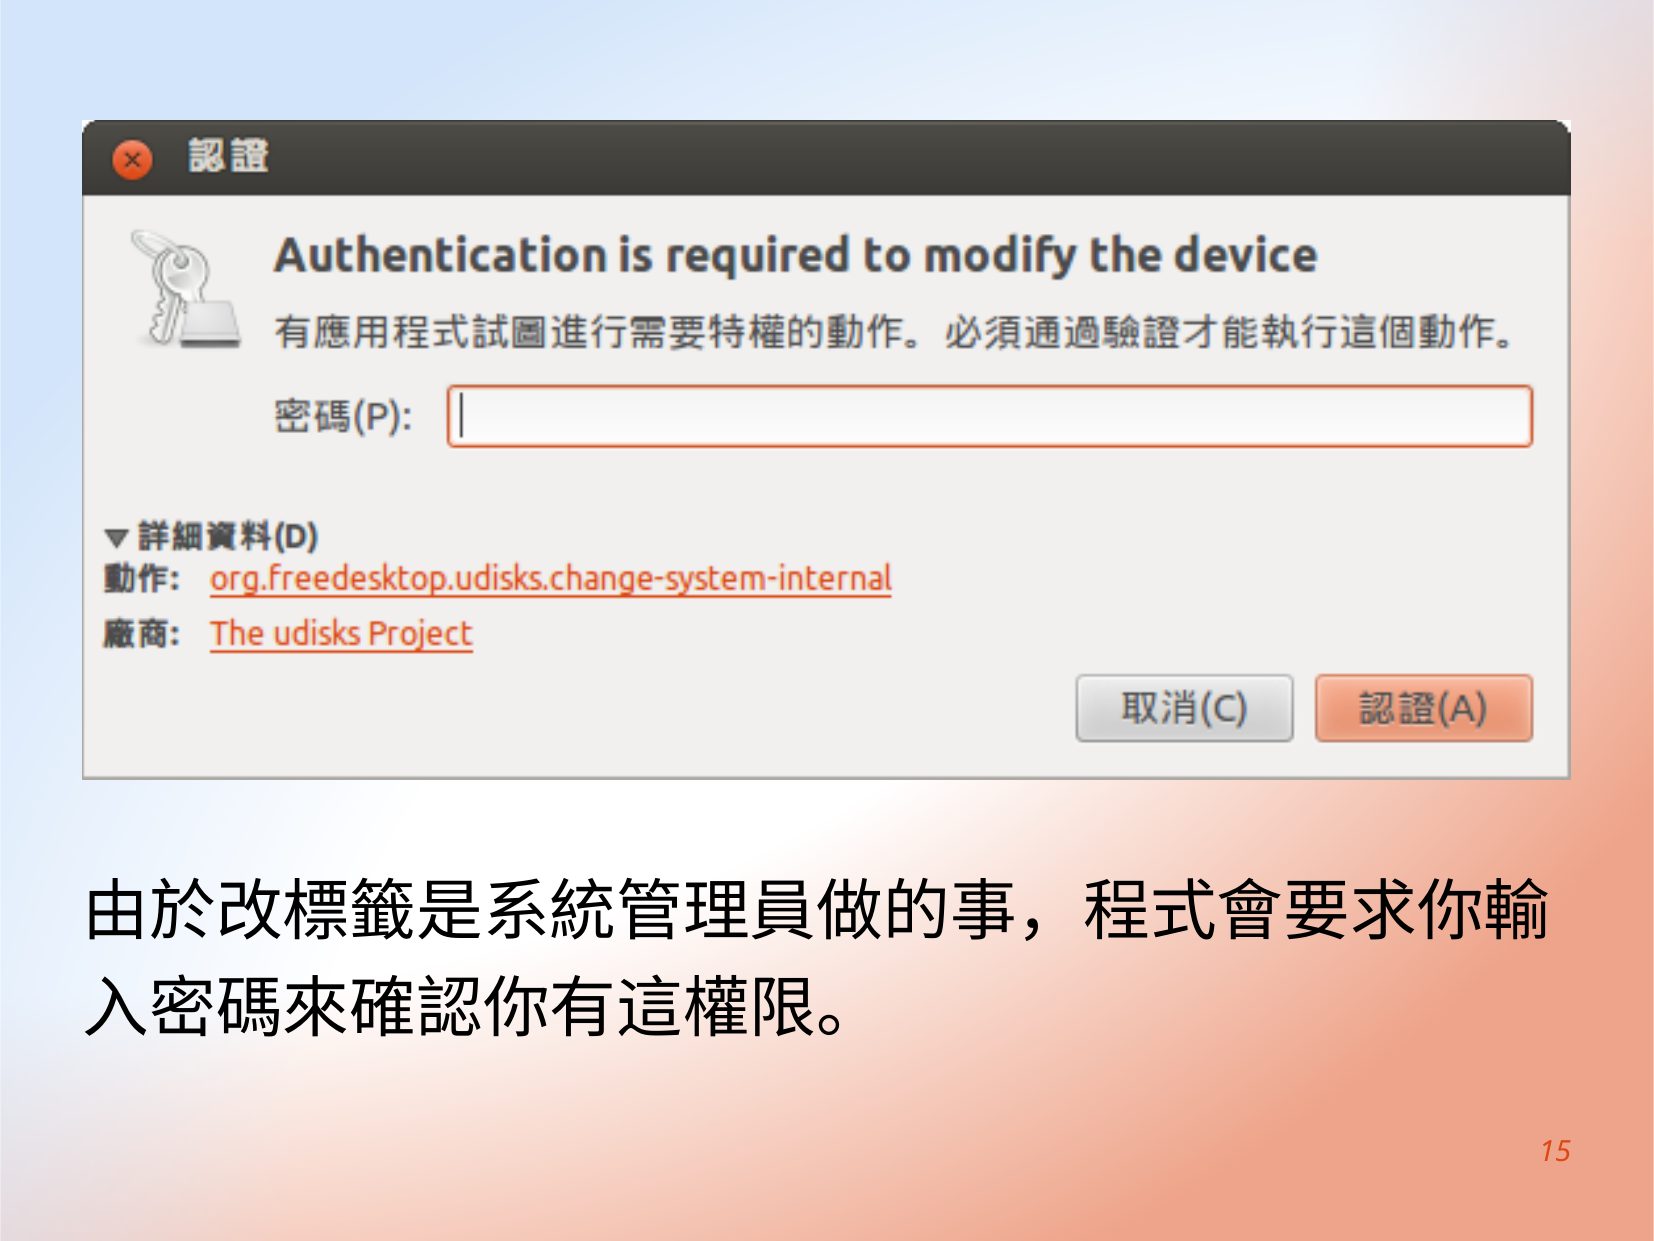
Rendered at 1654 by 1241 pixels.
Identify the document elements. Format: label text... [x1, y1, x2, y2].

picture [0, 0, 1654, 1241]
list 由於改標籤是系統管理員做的事，程式會要求你輸入密碼來確認你有這權限。 [82, 857, 1571, 1201]
